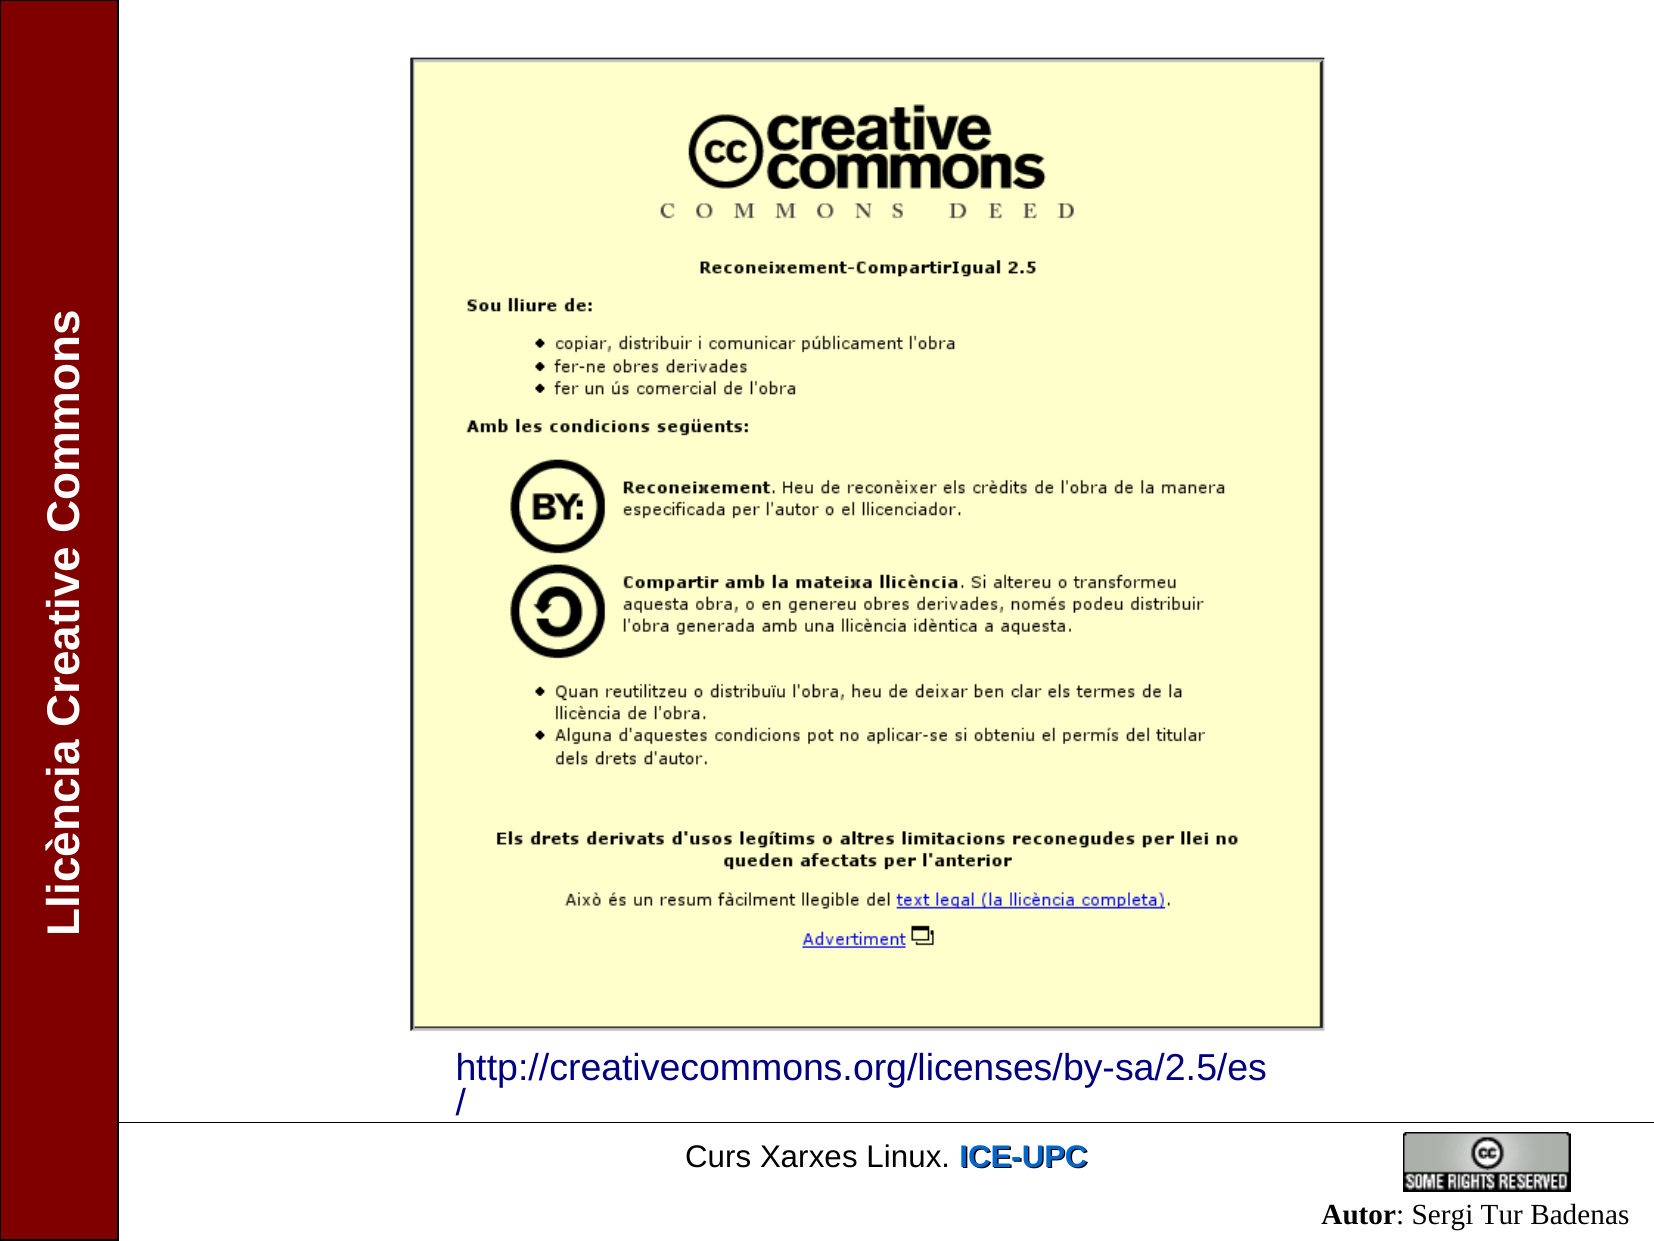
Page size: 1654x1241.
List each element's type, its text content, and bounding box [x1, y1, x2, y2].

picture [406, 55, 1329, 1034]
picture [1403, 1132, 1571, 1192]
text_box http://creativecommons.org/licenses/by-sa/2.5/es/ [440, 1039, 1293, 1097]
